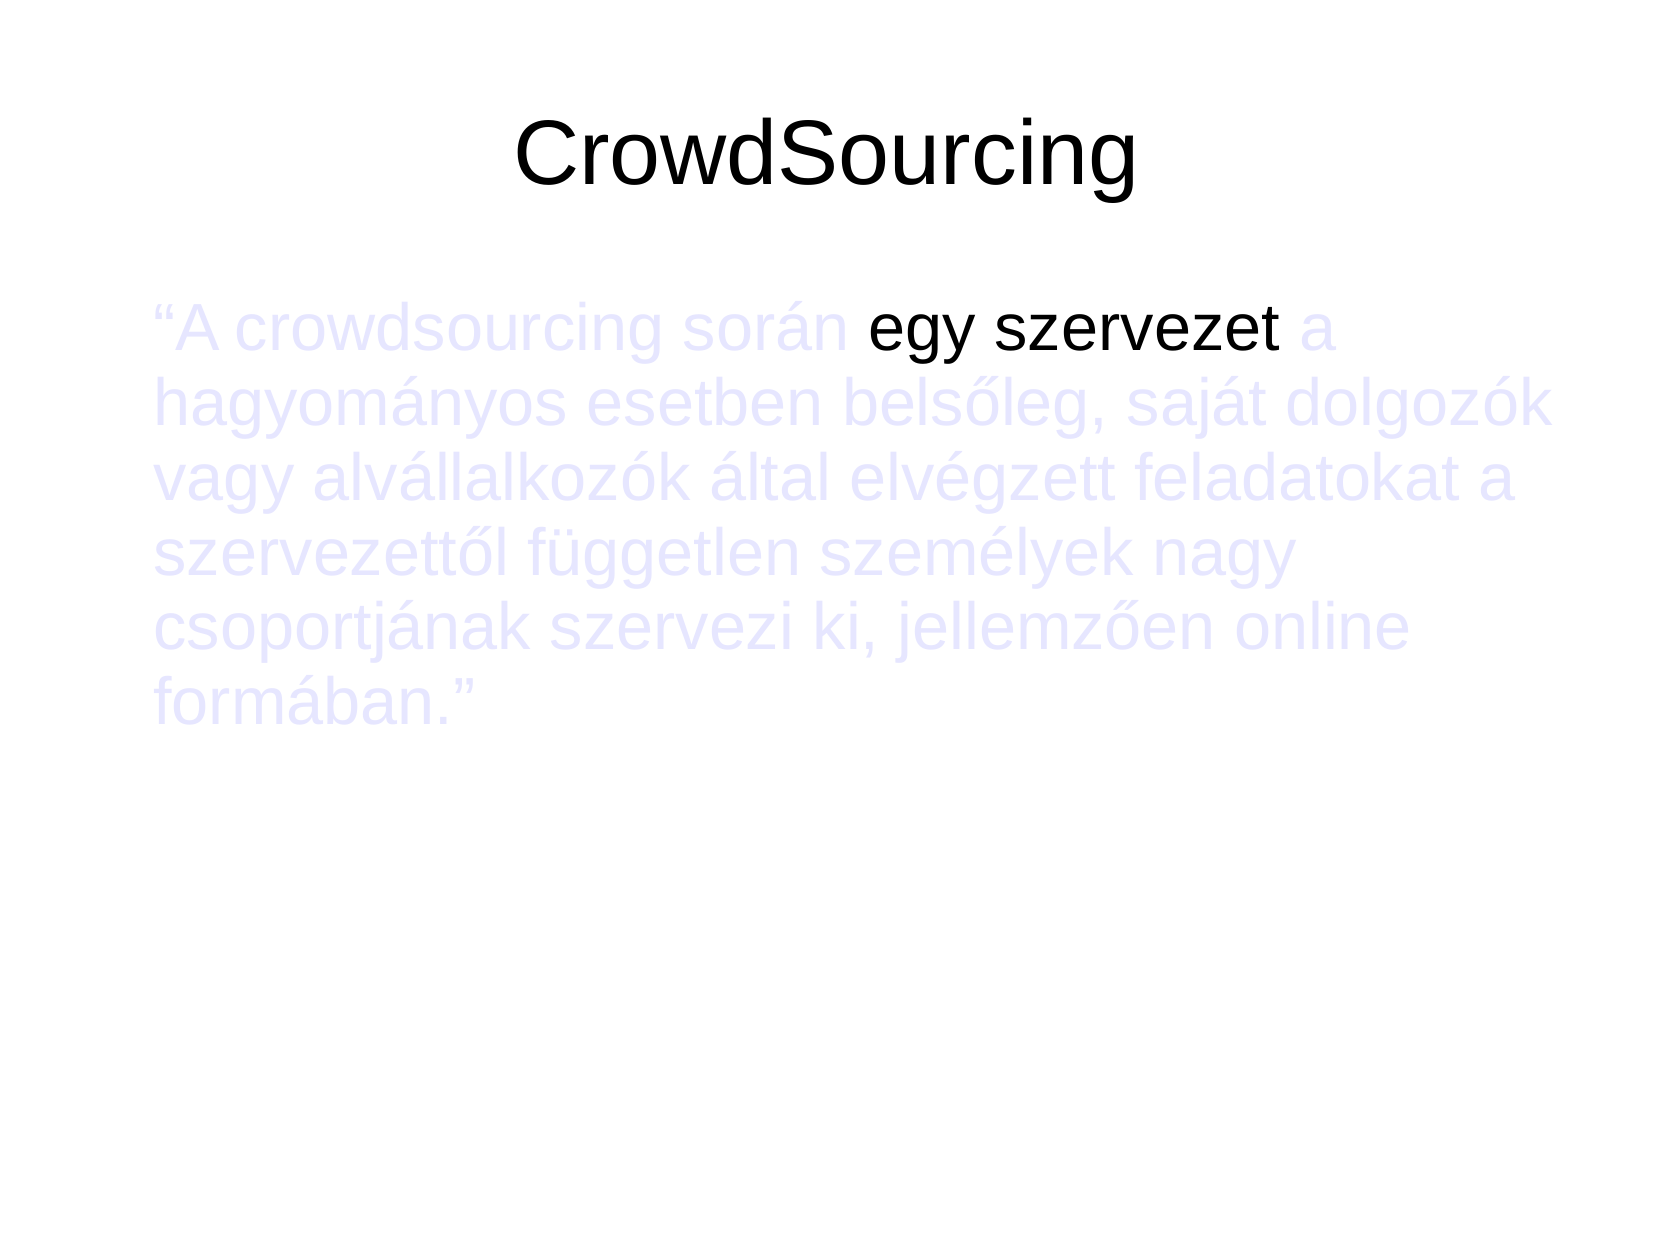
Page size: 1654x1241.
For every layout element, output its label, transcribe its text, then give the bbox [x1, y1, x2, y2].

title CrowdSourcing [82, 49, 1571, 257]
list “A crowdsourcing során egy szervezet a hagyományos esetben belsőleg, saját dolgozók vagy alvállalkozók által elvégzett feladatokat a szervezettől független személyek nagy csoportjának szervezi ki, jellemzően online formában.” [82, 290, 1571, 1109]
